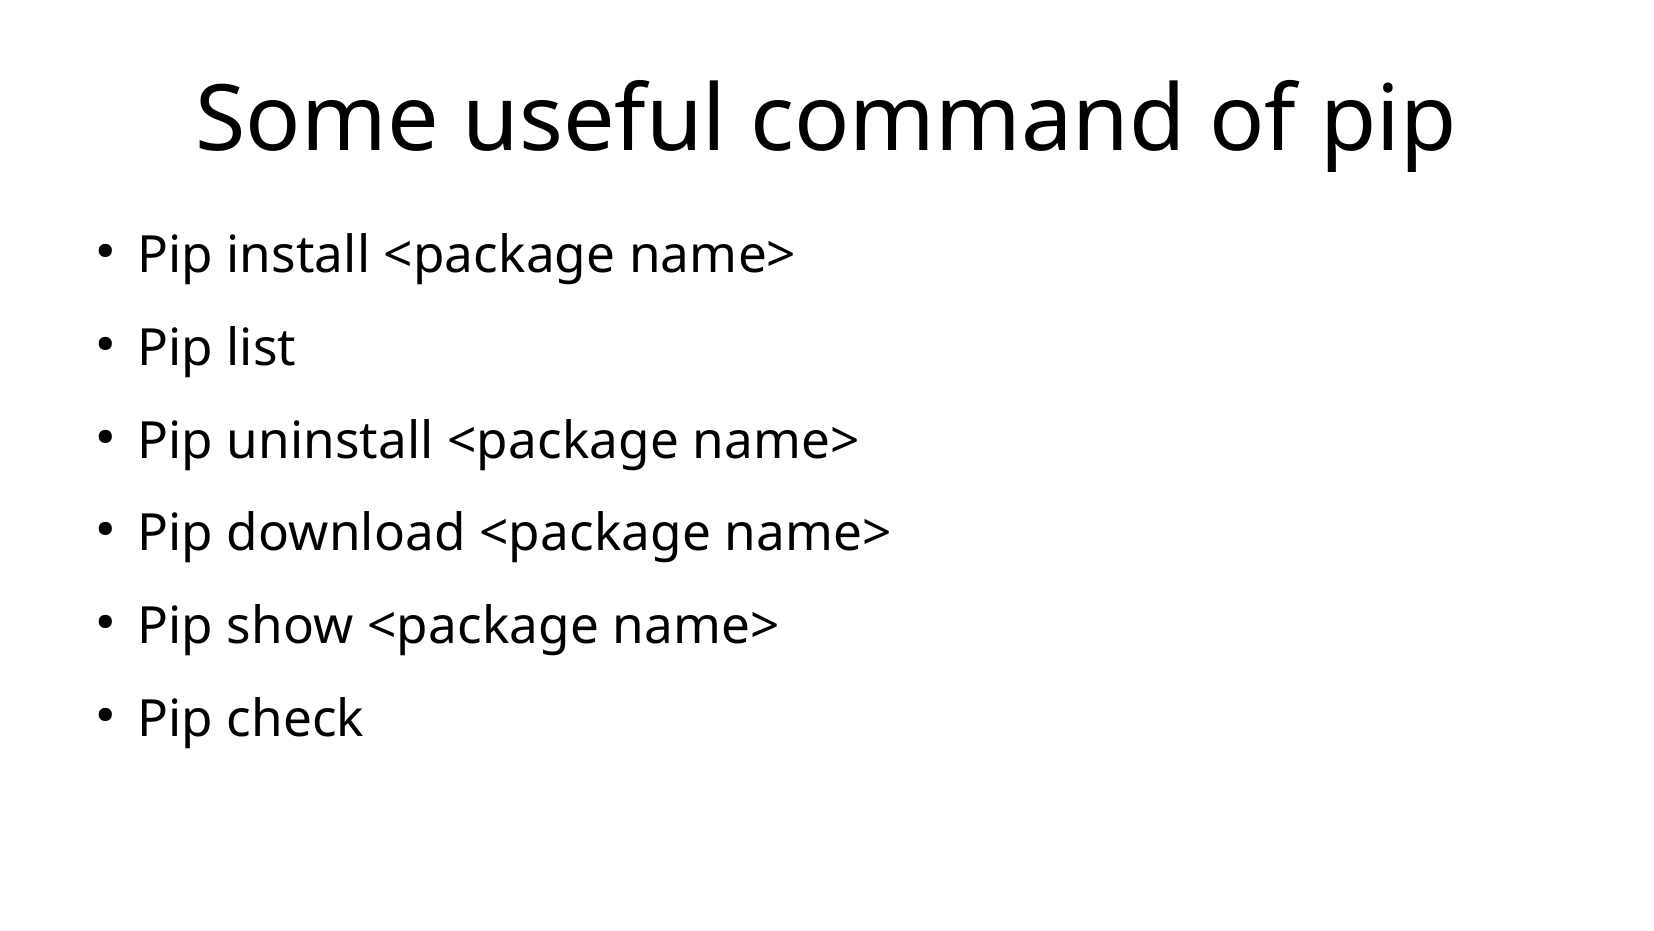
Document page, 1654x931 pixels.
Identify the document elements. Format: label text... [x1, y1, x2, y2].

list Pip install <package name> Pip list Pip uninstall <package name> Pip download <package name> Pip show <package name> Pip check [82, 217, 1571, 758]
title Some useful command of pip [82, 37, 1571, 193]
